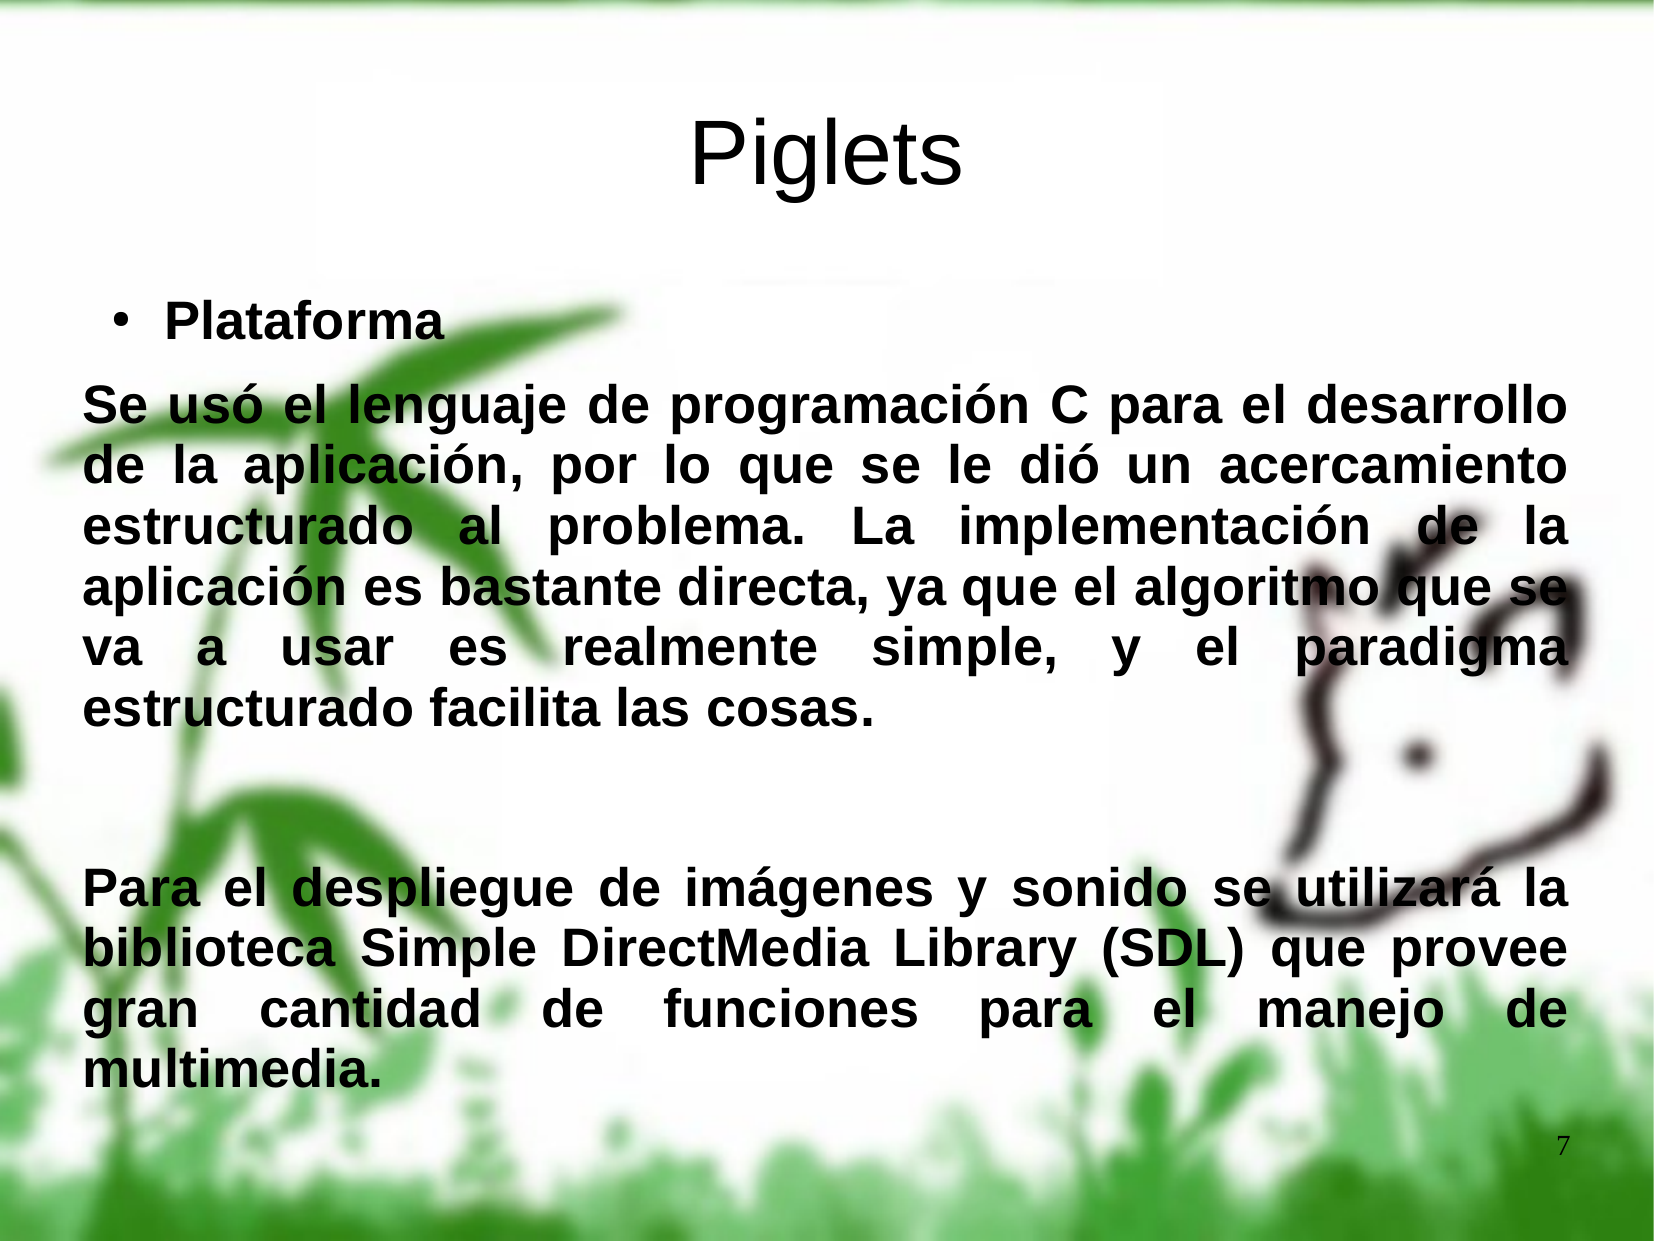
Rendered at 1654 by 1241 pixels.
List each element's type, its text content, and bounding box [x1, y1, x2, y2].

list Plataforma Se usó el lenguaje de programación C para el desarrollo de la aplicación, por lo que se le dió un acercamiento estructurado al problema. La implementación de la aplicación es bastante directa, ya que el algoritmo que se va a usar es realmente simple, y el paradigma estructurado facilita las cosas. Para el despliegue de imágenes y sonido se utilizará la biblioteca Simple DirectMedia Library (SDL) que provee gran cantidad de funciones para el manejo de multimedia. [82, 290, 1571, 1204]
picture [0, 0, 1654, 1241]
title Piglets [82, 49, 1571, 257]
